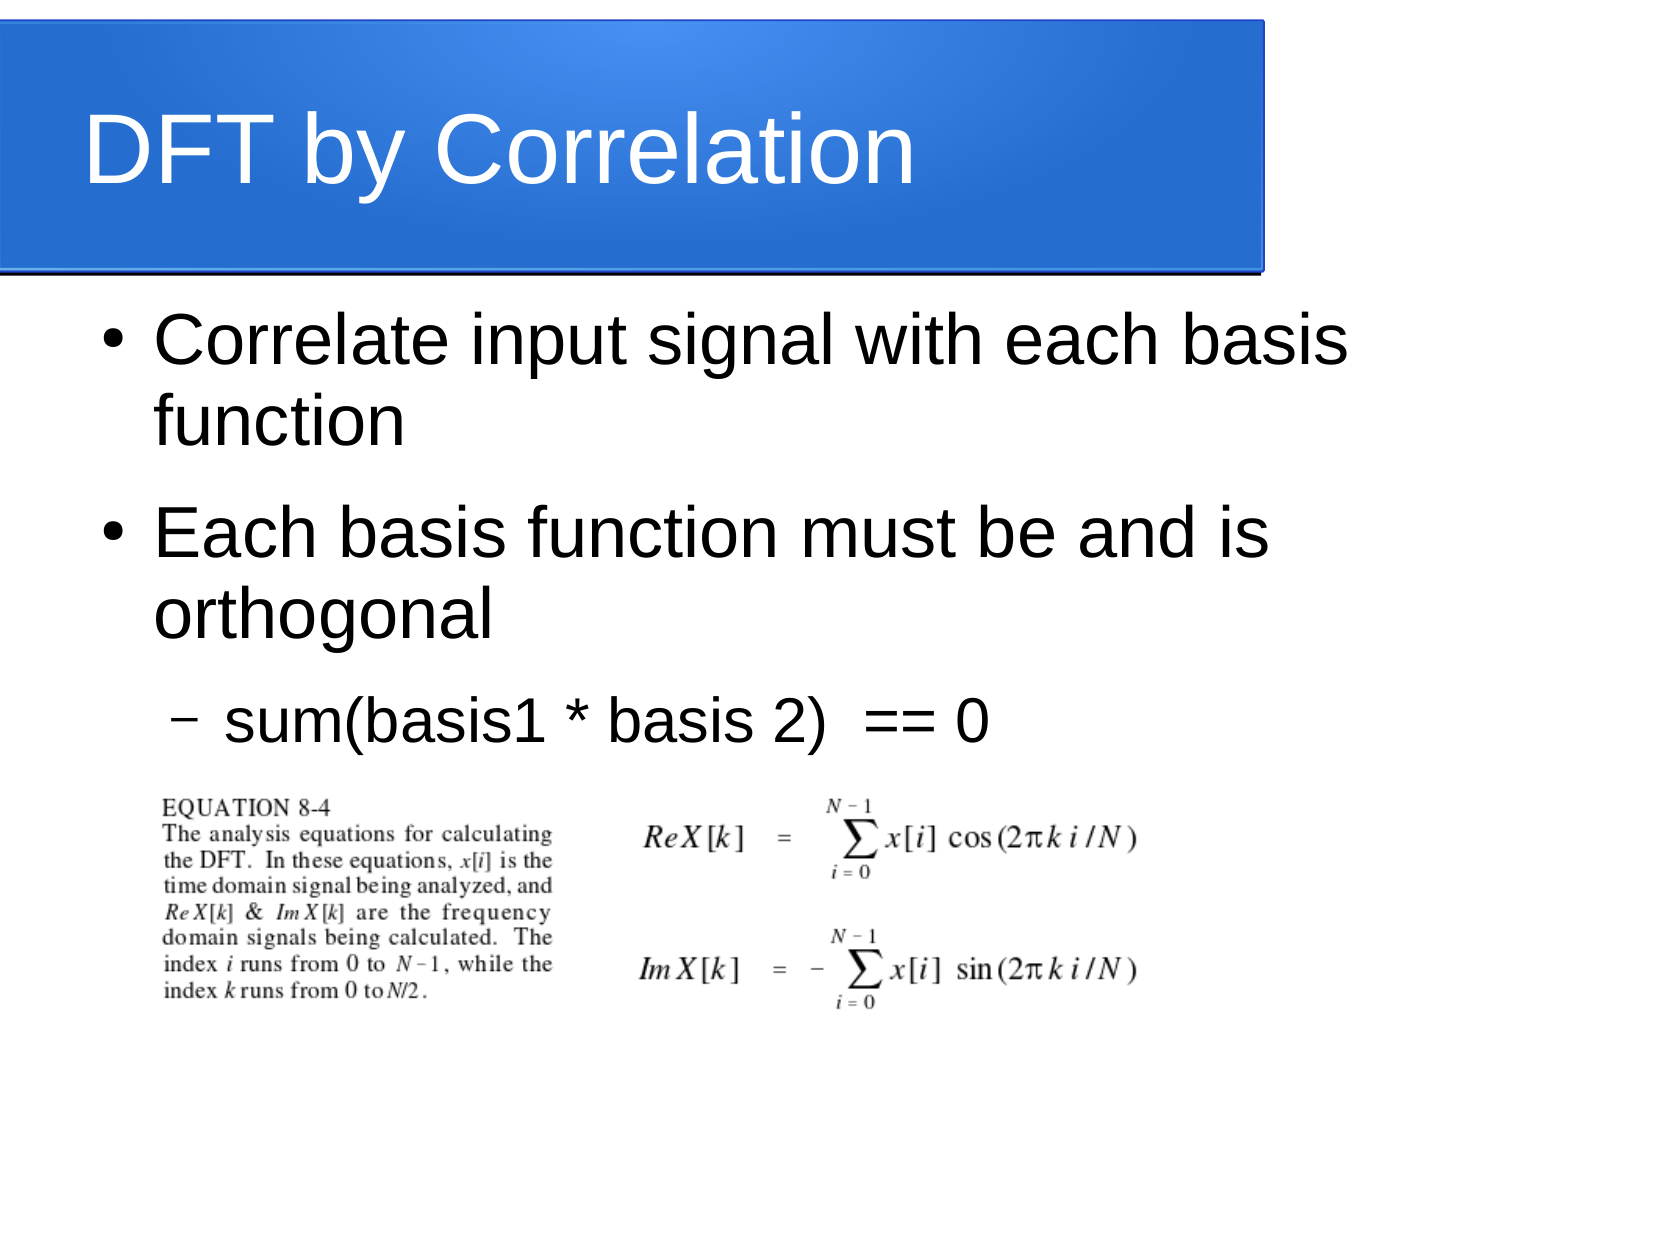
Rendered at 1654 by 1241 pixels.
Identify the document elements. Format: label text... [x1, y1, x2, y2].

title DFT by Correlation [82, 47, 1235, 252]
list Correlate input signal with each basis function Each basis function must be and is orthogonal sum(basis1 * basis 2) == 0 [82, 299, 1571, 1019]
picture [150, 774, 1191, 1051]
